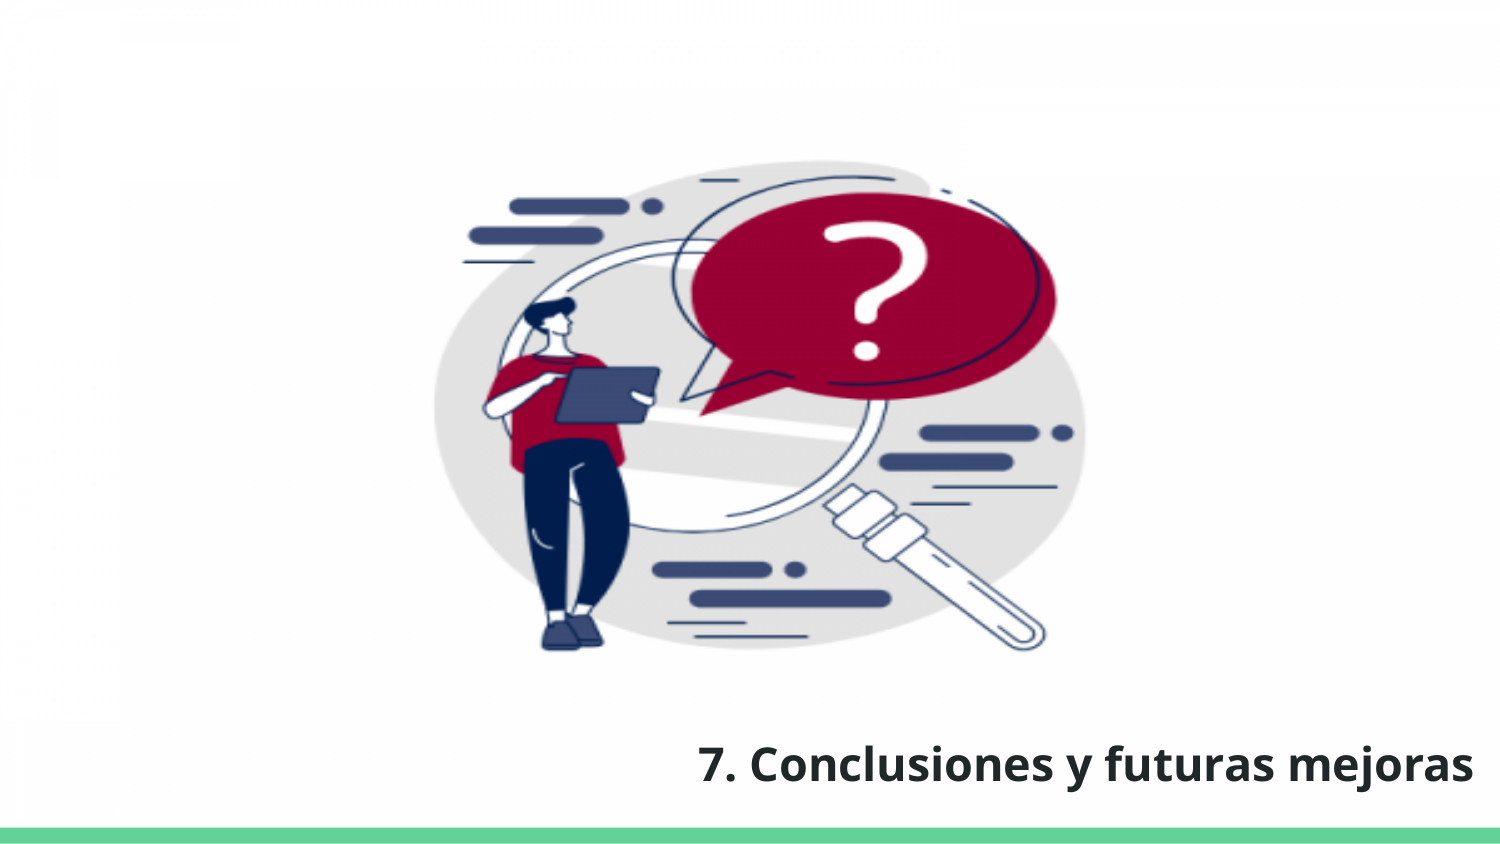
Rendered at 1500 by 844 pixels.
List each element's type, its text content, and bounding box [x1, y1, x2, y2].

title 7. Conclusiones y futuras mejoras [393, 716, 1500, 811]
picture [0, 0, 1500, 827]
